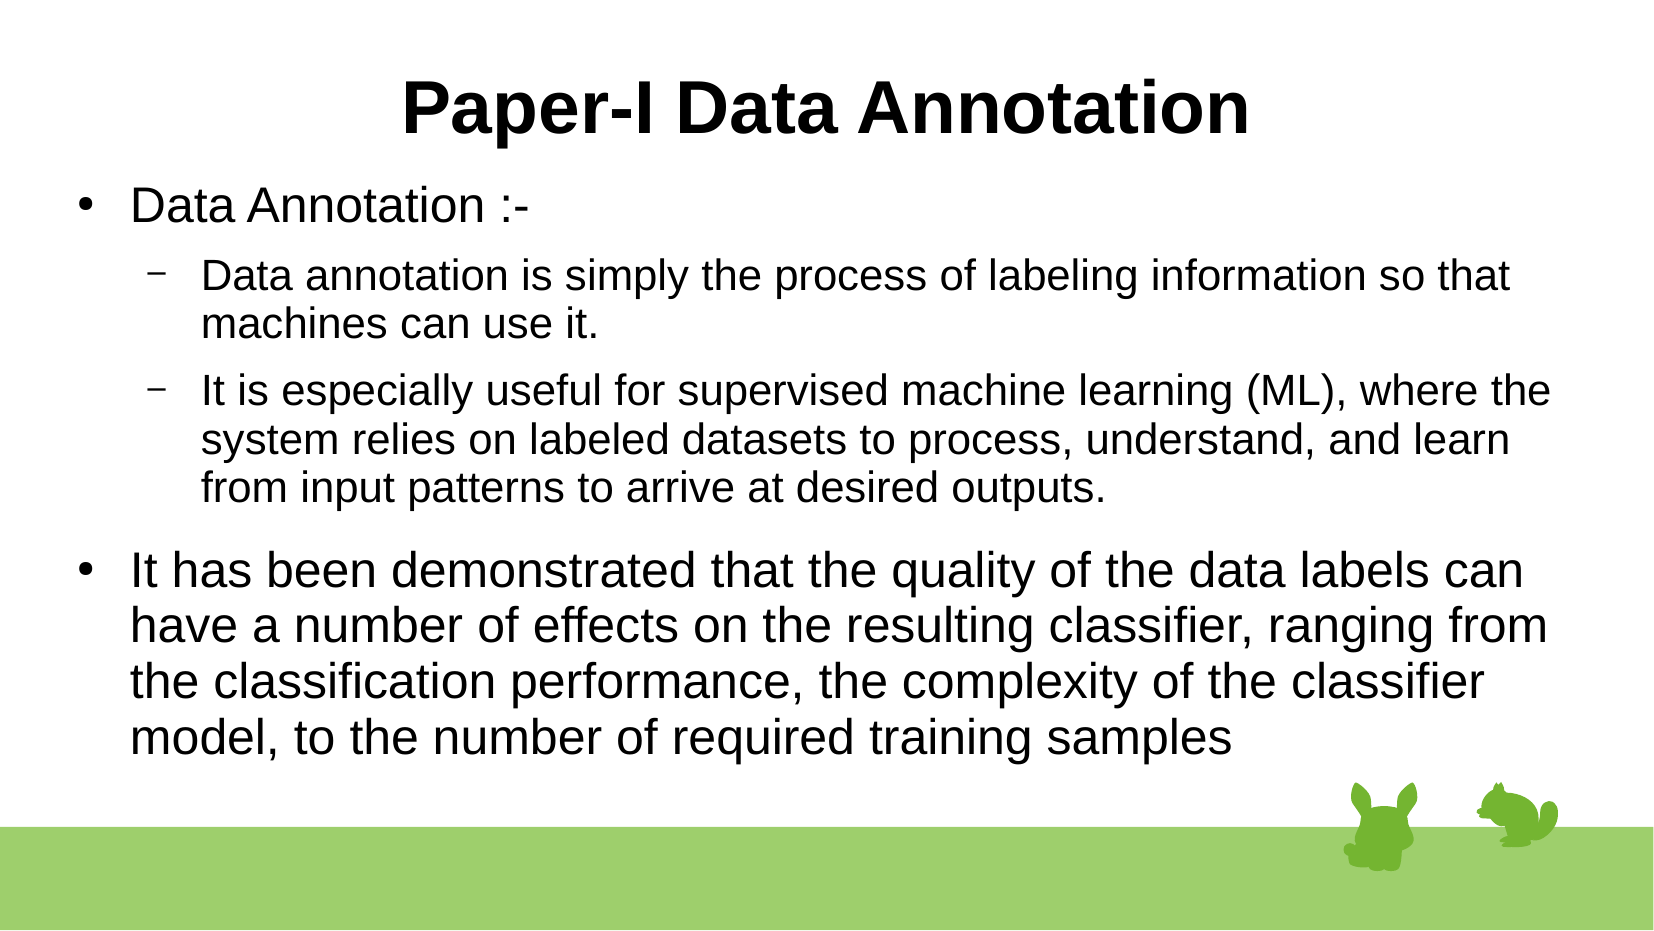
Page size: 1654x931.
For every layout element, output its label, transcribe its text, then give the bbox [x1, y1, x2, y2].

list Data Annotation :- Data annotation is simply the process of labeling information so that machines can use it. It is especially useful for supervised machine learning (ML), where the system relies on labeled datasets to process, understand, and learn from input patterns to arrive at desired outputs. It has been demonstrated that the quality of the data labels can have a number of effects on the resulting classifier, ranging from the classification performance, the complexity of the classifier model, to the number of required training samples [59, 177, 1565, 916]
title Paper-I Data Annotation [82, 29, 1571, 185]
